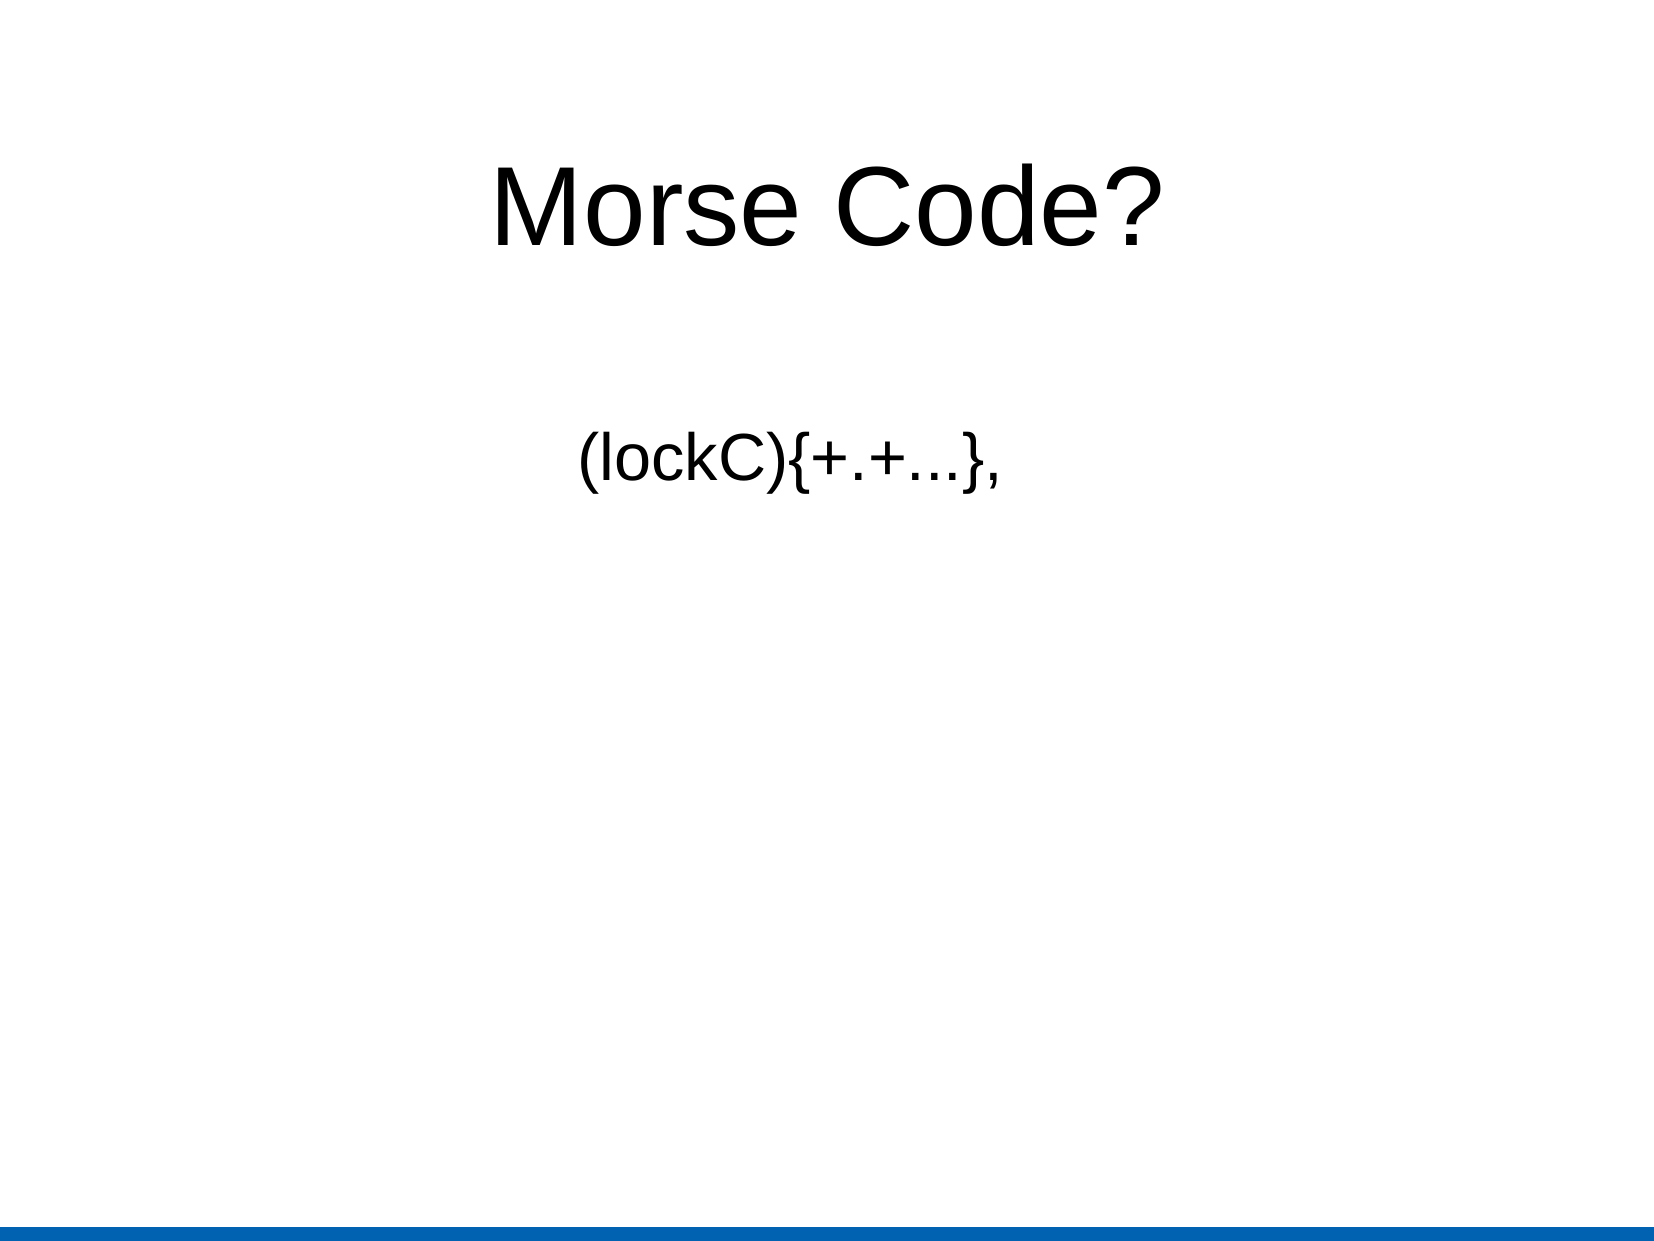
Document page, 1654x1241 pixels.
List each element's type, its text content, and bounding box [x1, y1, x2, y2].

title Morse Code? [121, 110, 1534, 303]
text_box (lockC){+.+...}, [562, 412, 1126, 503]
